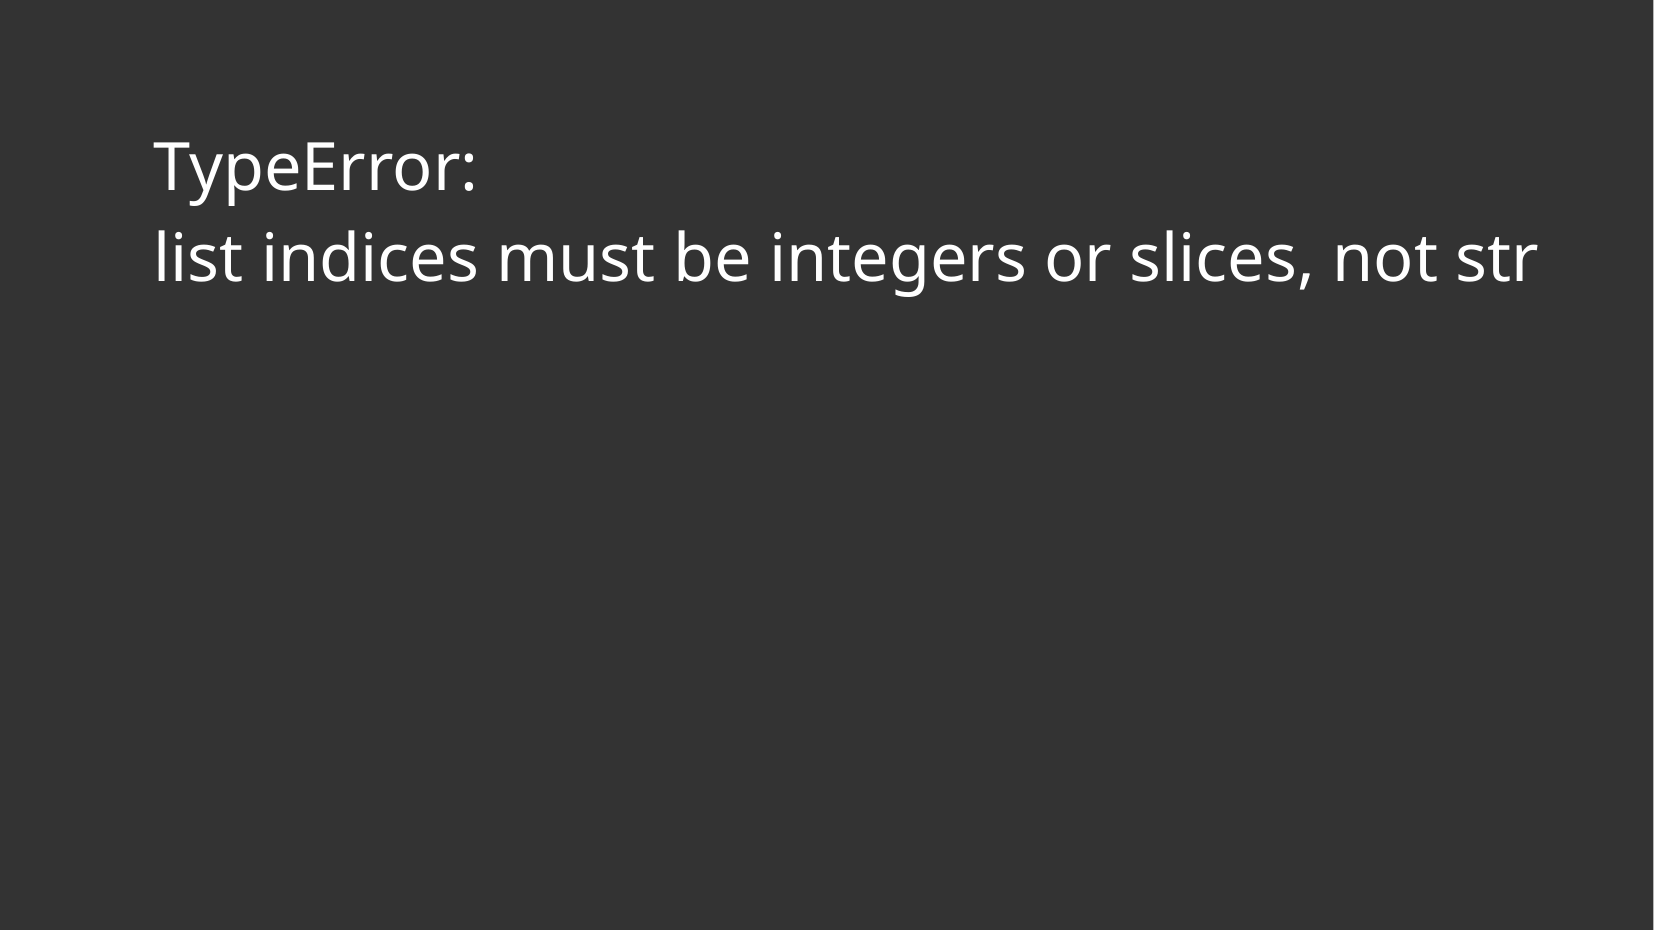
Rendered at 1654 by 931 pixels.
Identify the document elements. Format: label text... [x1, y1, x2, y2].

list TypeError: list indices must be integers or slices, not str [82, 119, 1571, 931]
